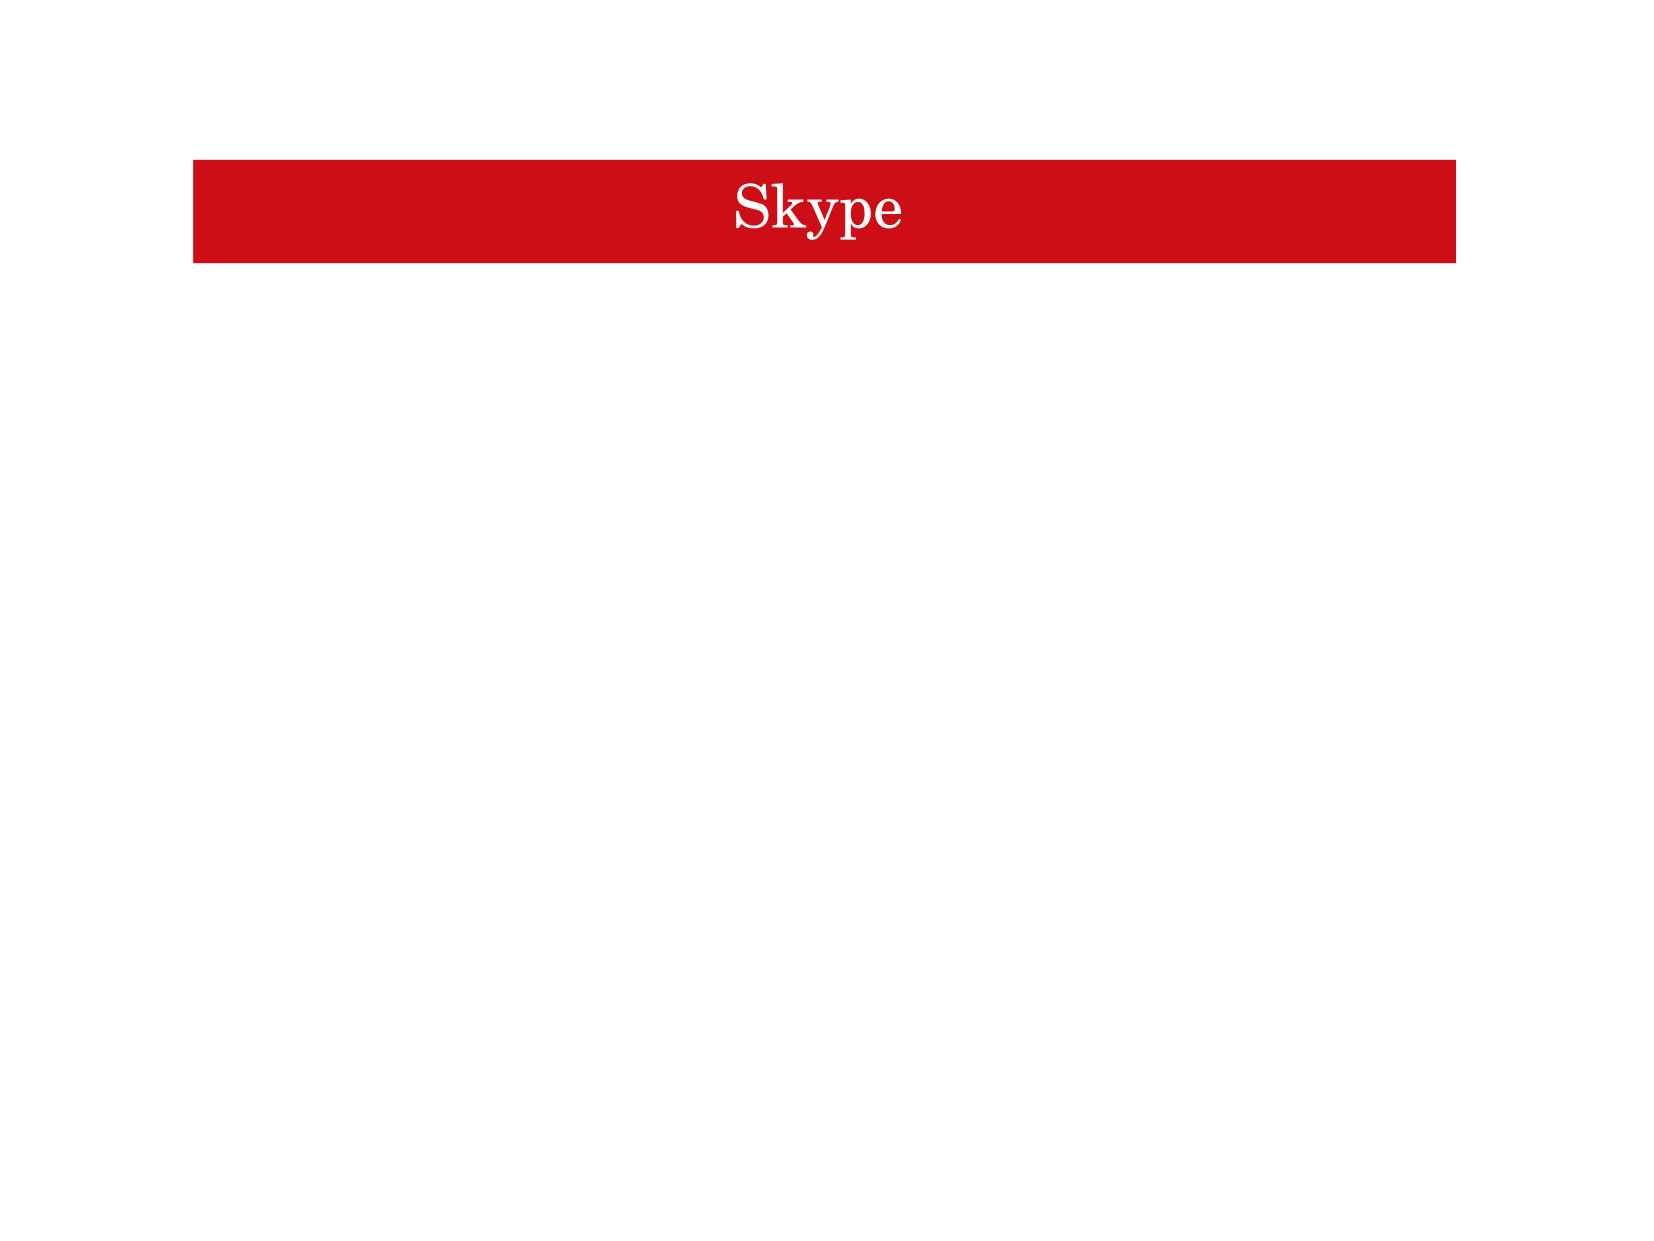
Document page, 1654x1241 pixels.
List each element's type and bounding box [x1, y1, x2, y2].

picture [160, 119, 1494, 1120]
